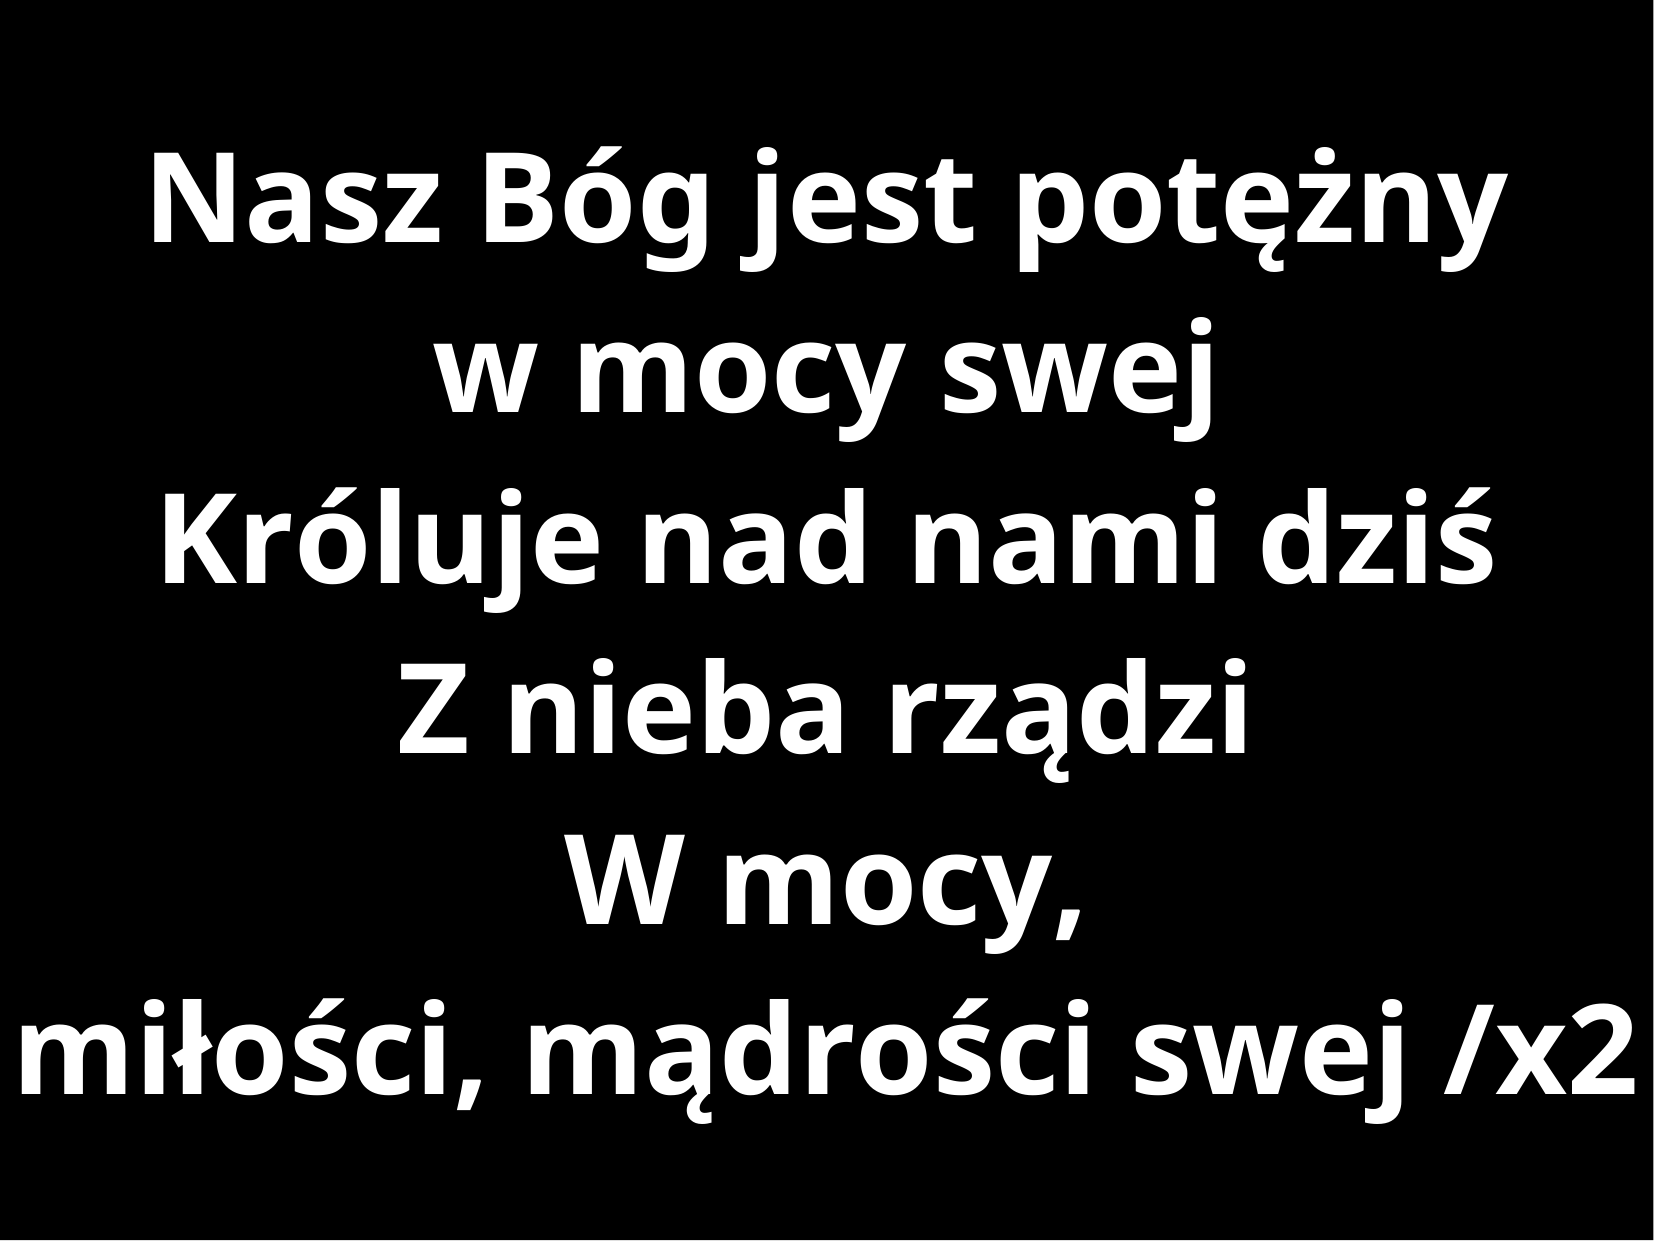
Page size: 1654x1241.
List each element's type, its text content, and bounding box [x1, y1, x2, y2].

title Nasz Bóg jest potężny w mocy swej Króluje nad nami dziś Z nieba rządzi W mocy, miłości, mądrości swej /x2 [0, 0, 1654, 1241]
